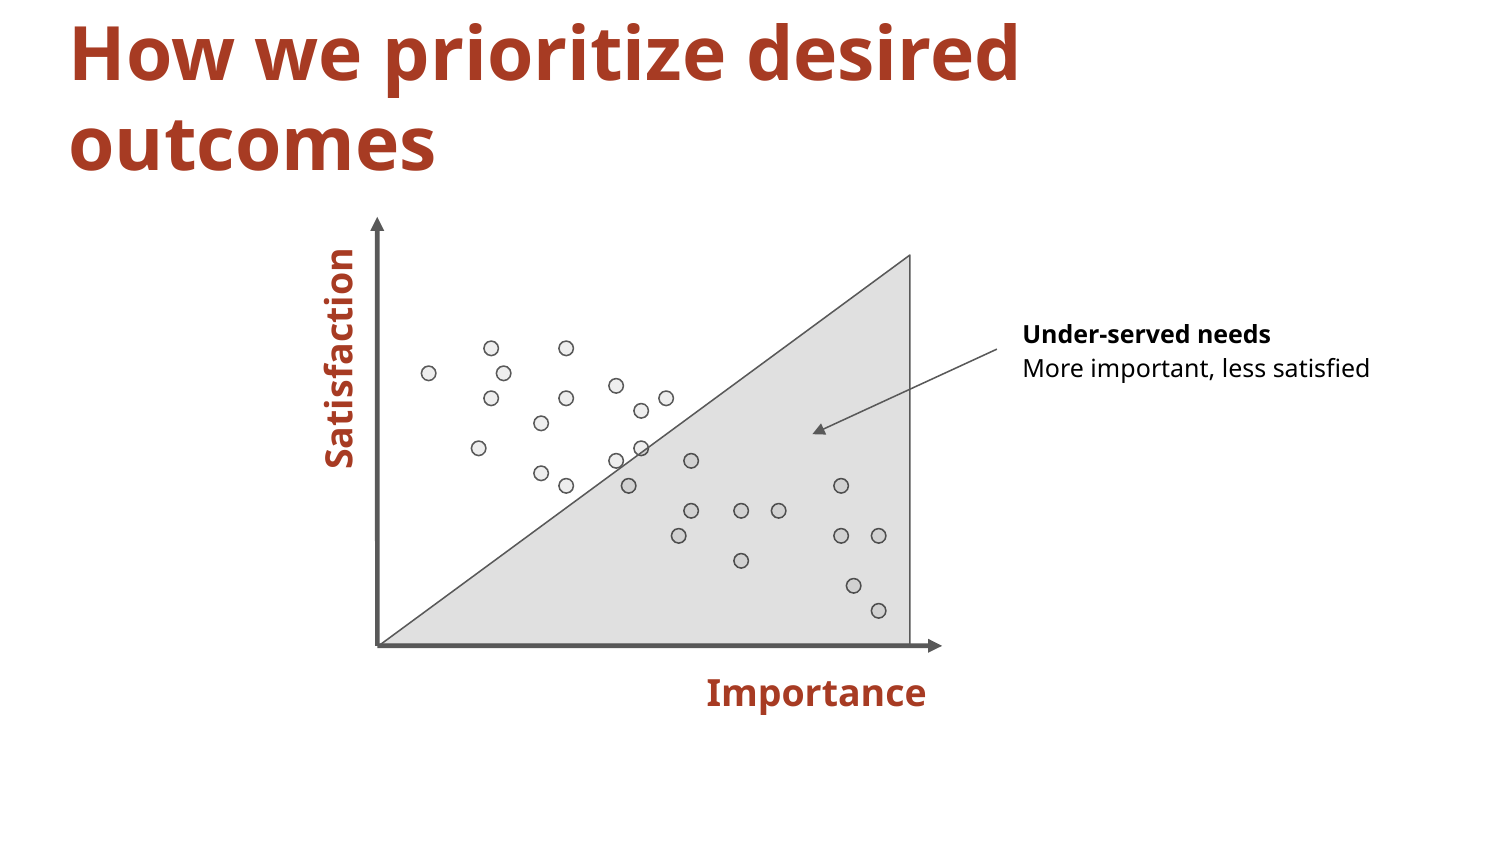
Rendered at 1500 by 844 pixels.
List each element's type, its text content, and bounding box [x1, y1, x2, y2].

text_box [483, 391, 499, 406]
text_box Satisfaction [294, 223, 373, 494]
text_box [471, 441, 486, 456]
text_box [379, 255, 910, 646]
text_box [483, 341, 499, 356]
text_box [608, 378, 624, 394]
text_box [421, 366, 436, 381]
text_box [558, 341, 574, 356]
text_box Importance [682, 649, 952, 728]
text_box [633, 403, 649, 419]
text_box How we prioritize desired outcomes [53, 39, 1391, 152]
text_box [496, 366, 511, 381]
text_box [533, 416, 549, 431]
text_box Under-served needs More important, less satisfied [1007, 298, 1391, 399]
text_box [558, 478, 574, 494]
text_box [658, 391, 674, 406]
text_box [558, 391, 574, 406]
text_box [533, 466, 549, 481]
